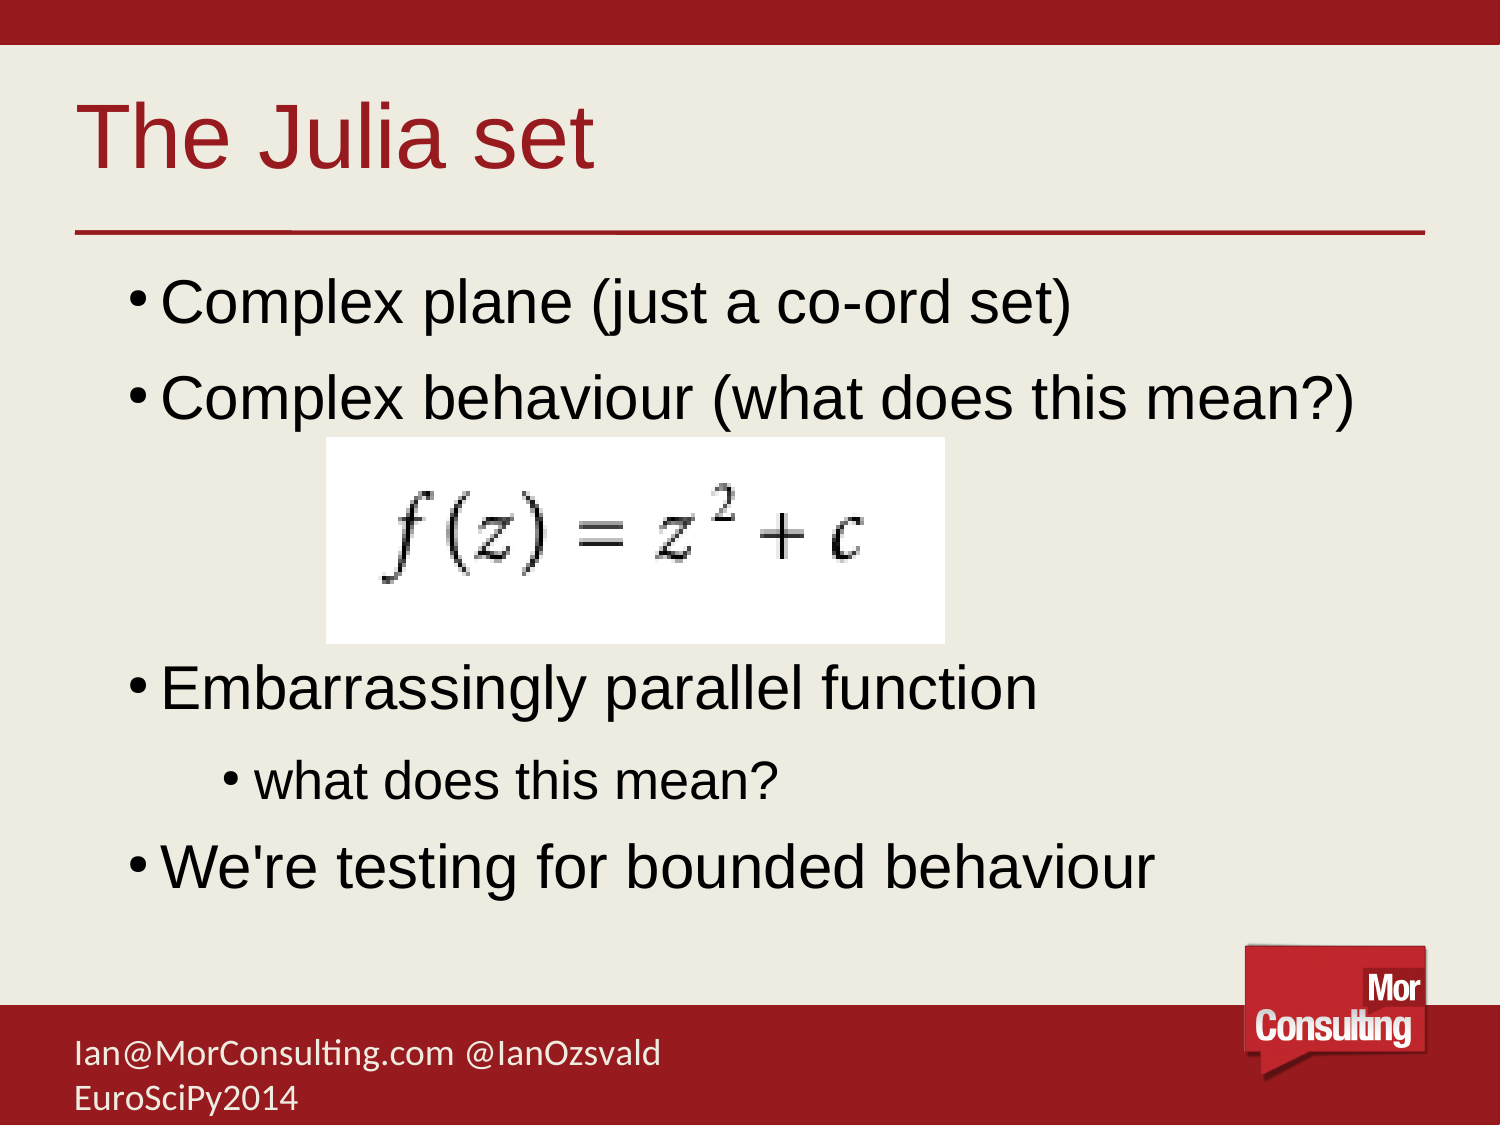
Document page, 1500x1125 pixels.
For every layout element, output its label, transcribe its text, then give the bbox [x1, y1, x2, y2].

list Complex plane (just a co-ord set) Complex behaviour (what does this mean?) Embarrassingly parallel function what does this mean? We're testing for bounded behaviour [75, 263, 1395, 916]
picture [326, 437, 945, 644]
picture [1230, 935, 1438, 1089]
title The Julia set [74, 44, 1425, 232]
